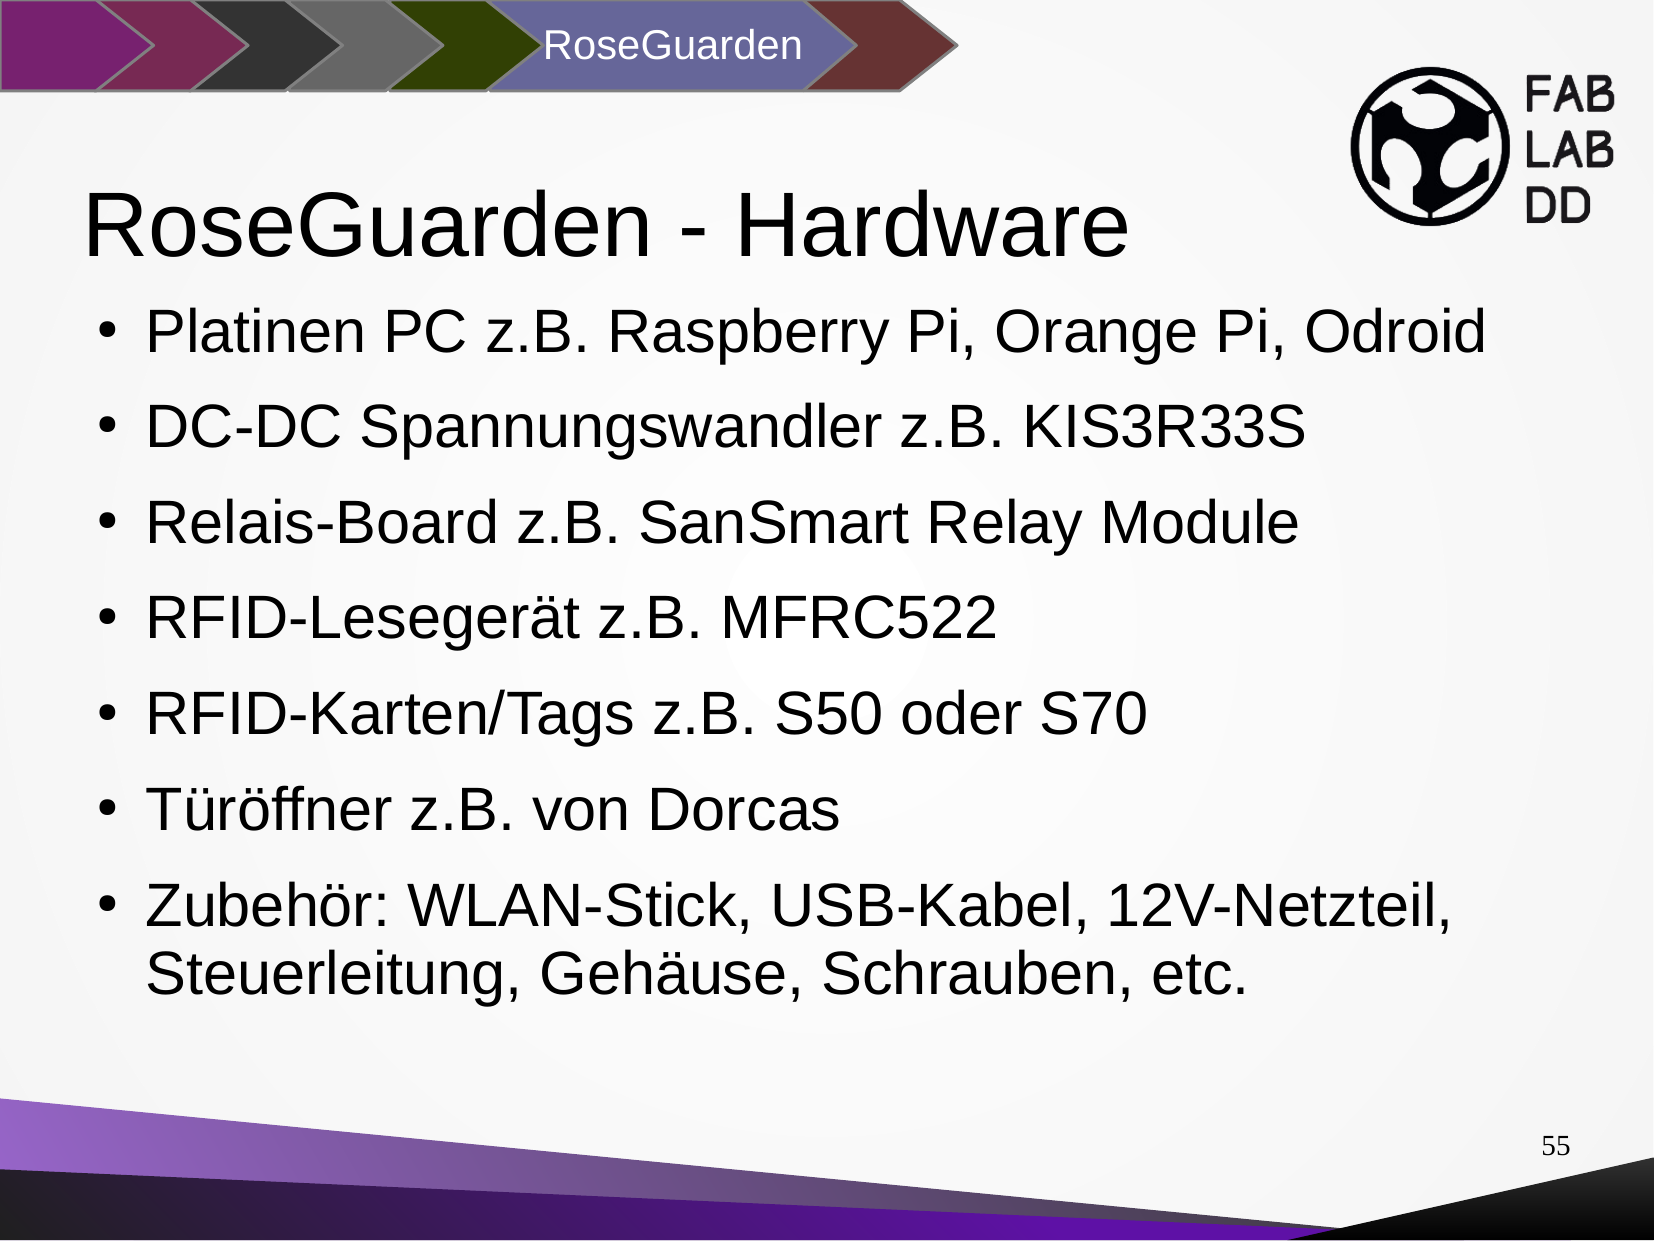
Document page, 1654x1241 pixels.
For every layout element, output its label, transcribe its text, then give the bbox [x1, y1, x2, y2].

title RoseGuarden - Hardware [82, 165, 1300, 284]
text_box RoseGuarden [490, 0, 857, 91]
text_box [0, 0, 544, 91]
list Platinen PC z.B. Raspberry Pi, Orange Pi, Odroid DC-DC Spannungswandler z.B. KIS3R33S Relais-Board z.B. SanSmart Relay Module RFID-Lesegerät z.B. MFRC522 RFID-Karten/Tags z.B. S50 oder S70 Türöffner z.B. von Dorcas Zubehör: WLAN-Stick, USB-Kabel, 12V-Netzteil, Steuerleitung, Gehäuse, Schrauben, etc. [80, 296, 1536, 1016]
picture [1324, 36, 1642, 257]
text_box [804, 0, 958, 91]
